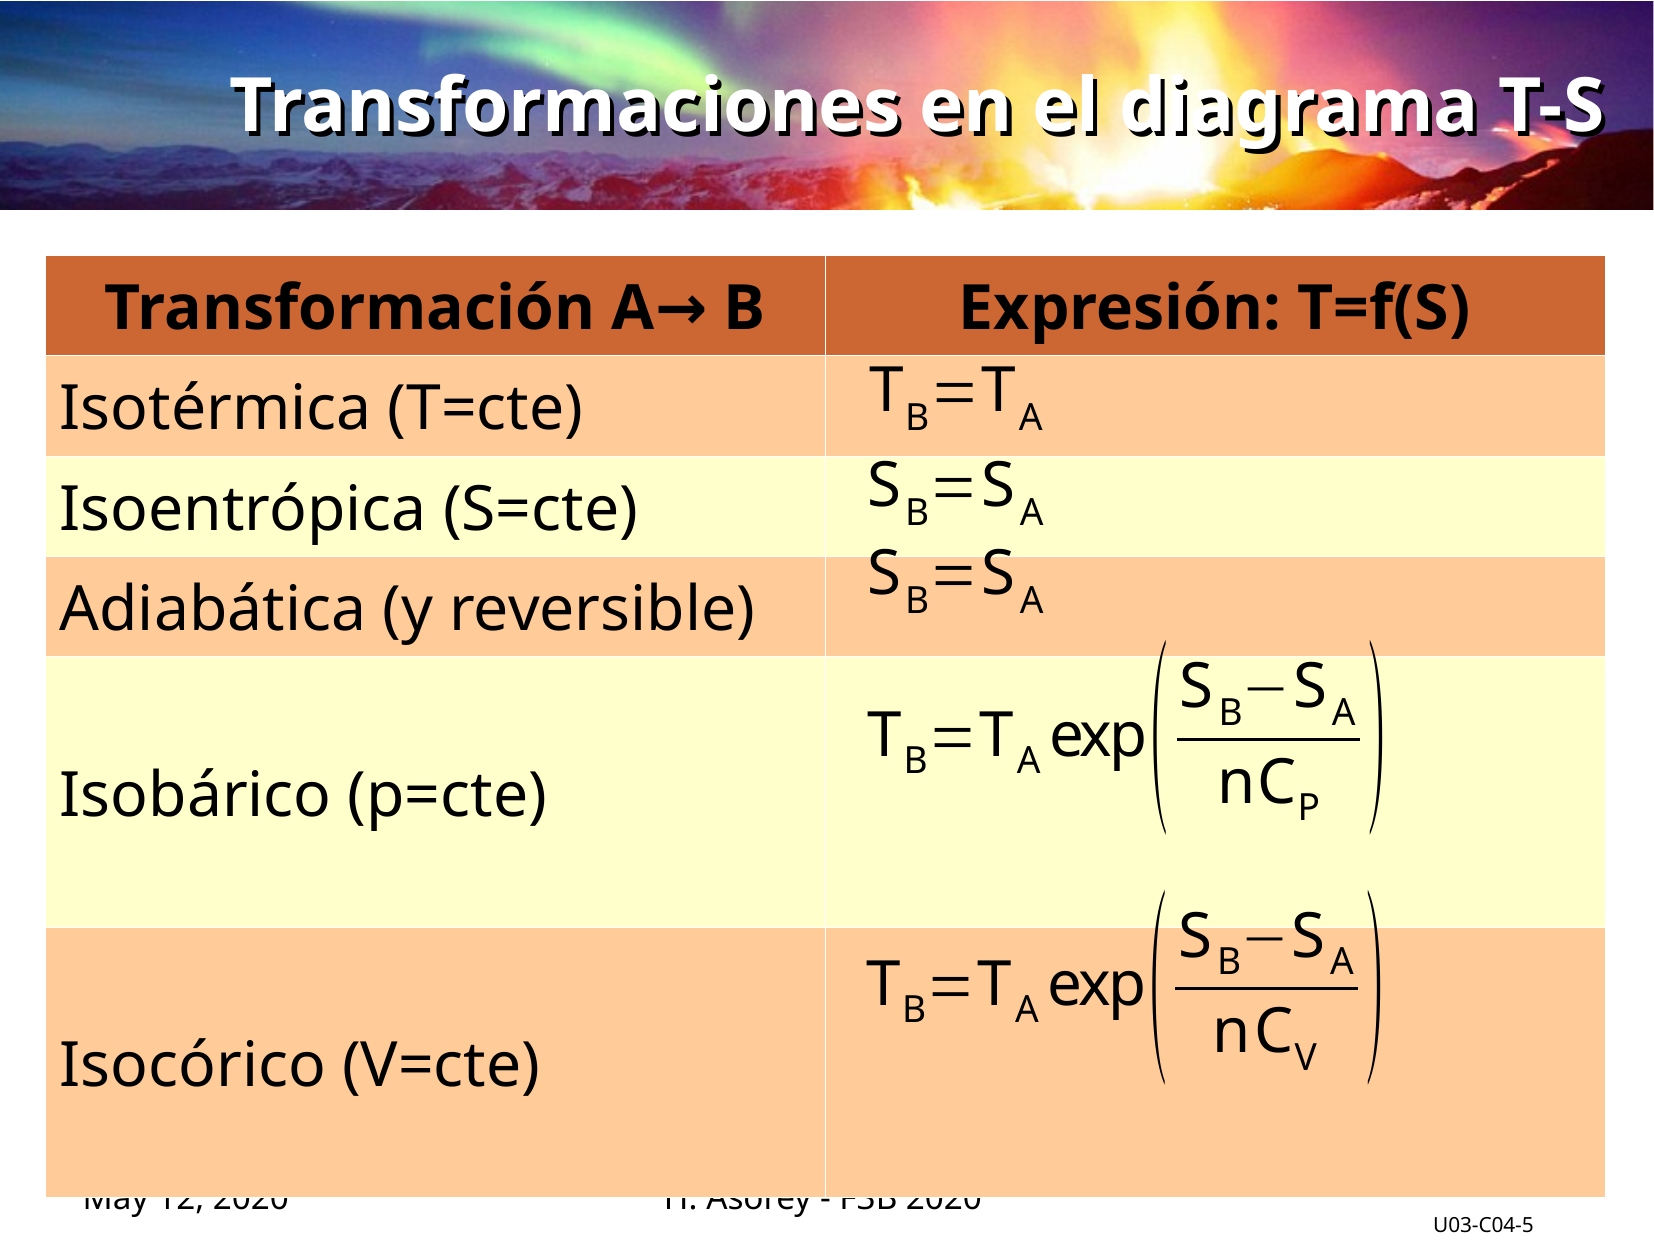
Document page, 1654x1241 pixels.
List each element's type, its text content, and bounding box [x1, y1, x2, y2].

picture [0, 1, 1654, 210]
table_cell [826, 657, 1605, 927]
table_cell Isoentrópica (S=cte) [46, 457, 825, 556]
table_cell [826, 356, 1605, 456]
table_cell Isocórico (V=cte) [46, 928, 825, 1197]
table_cell Isotérmica (T=cte) [46, 356, 825, 456]
text_box U03-C04-5 [1268, 1145, 1621, 1238]
table_header Transformación A→ B [46, 256, 825, 355]
table_cell [826, 557, 1605, 656]
chart [860, 637, 1393, 840]
table_cell Isobárico (p=cte) [46, 657, 825, 927]
chart [861, 352, 1050, 439]
table_header Expresión: T=f(S) [826, 256, 1605, 355]
table_cell [826, 457, 1605, 556]
table_cell [826, 928, 1605, 1197]
chart [858, 886, 1391, 1089]
table_cell Adiabática (y reversible) [46, 557, 825, 656]
chart [861, 446, 1051, 534]
title Transformaciones en el diagrama T-S [45, 15, 1606, 191]
chart [861, 535, 1051, 623]
